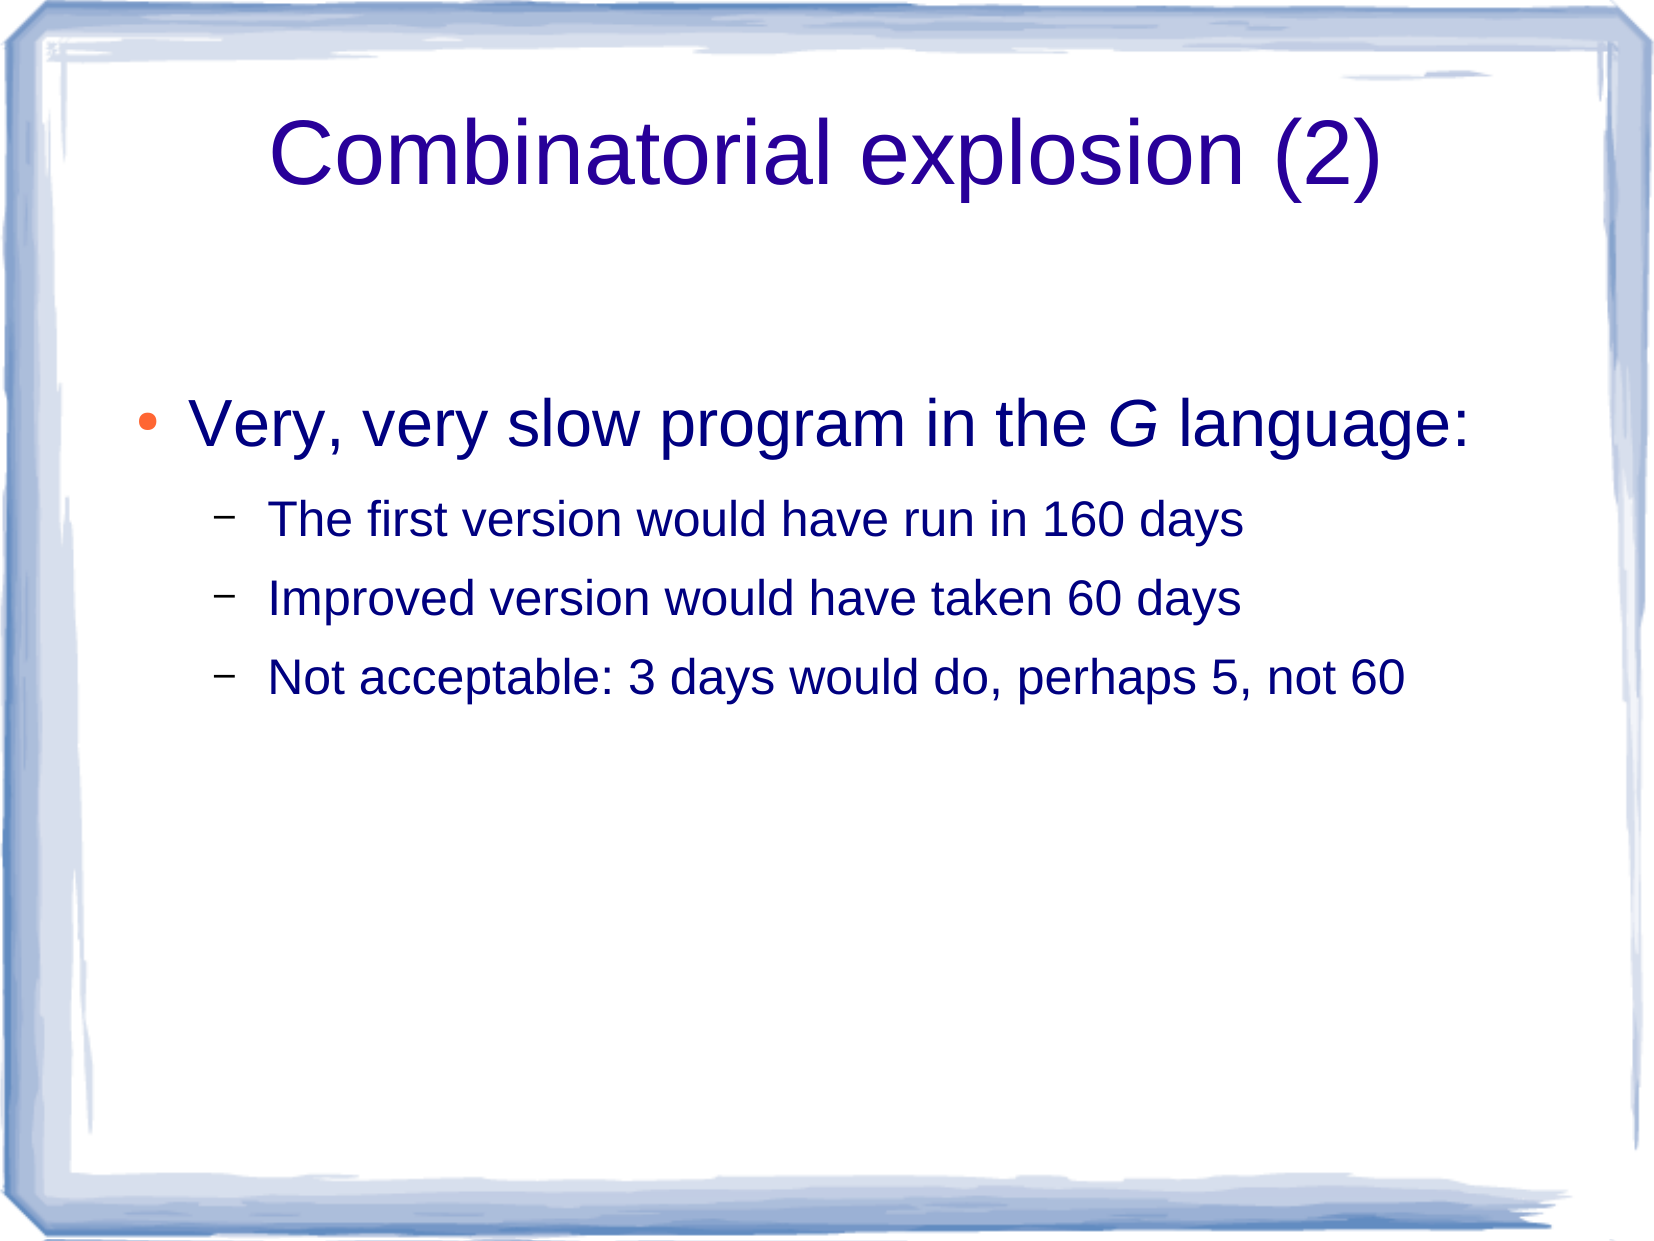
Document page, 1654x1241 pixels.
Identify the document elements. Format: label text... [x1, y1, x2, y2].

picture [0, 0, 1654, 1241]
list Very, very slow program in the G language: The first version would have run in 160 days Improved version would have taken 60 days Not acceptable: 3 days would do, perhaps 5, not 60 [118, 301, 1571, 1098]
title Combinatorial explosion (2) [82, 49, 1571, 257]
